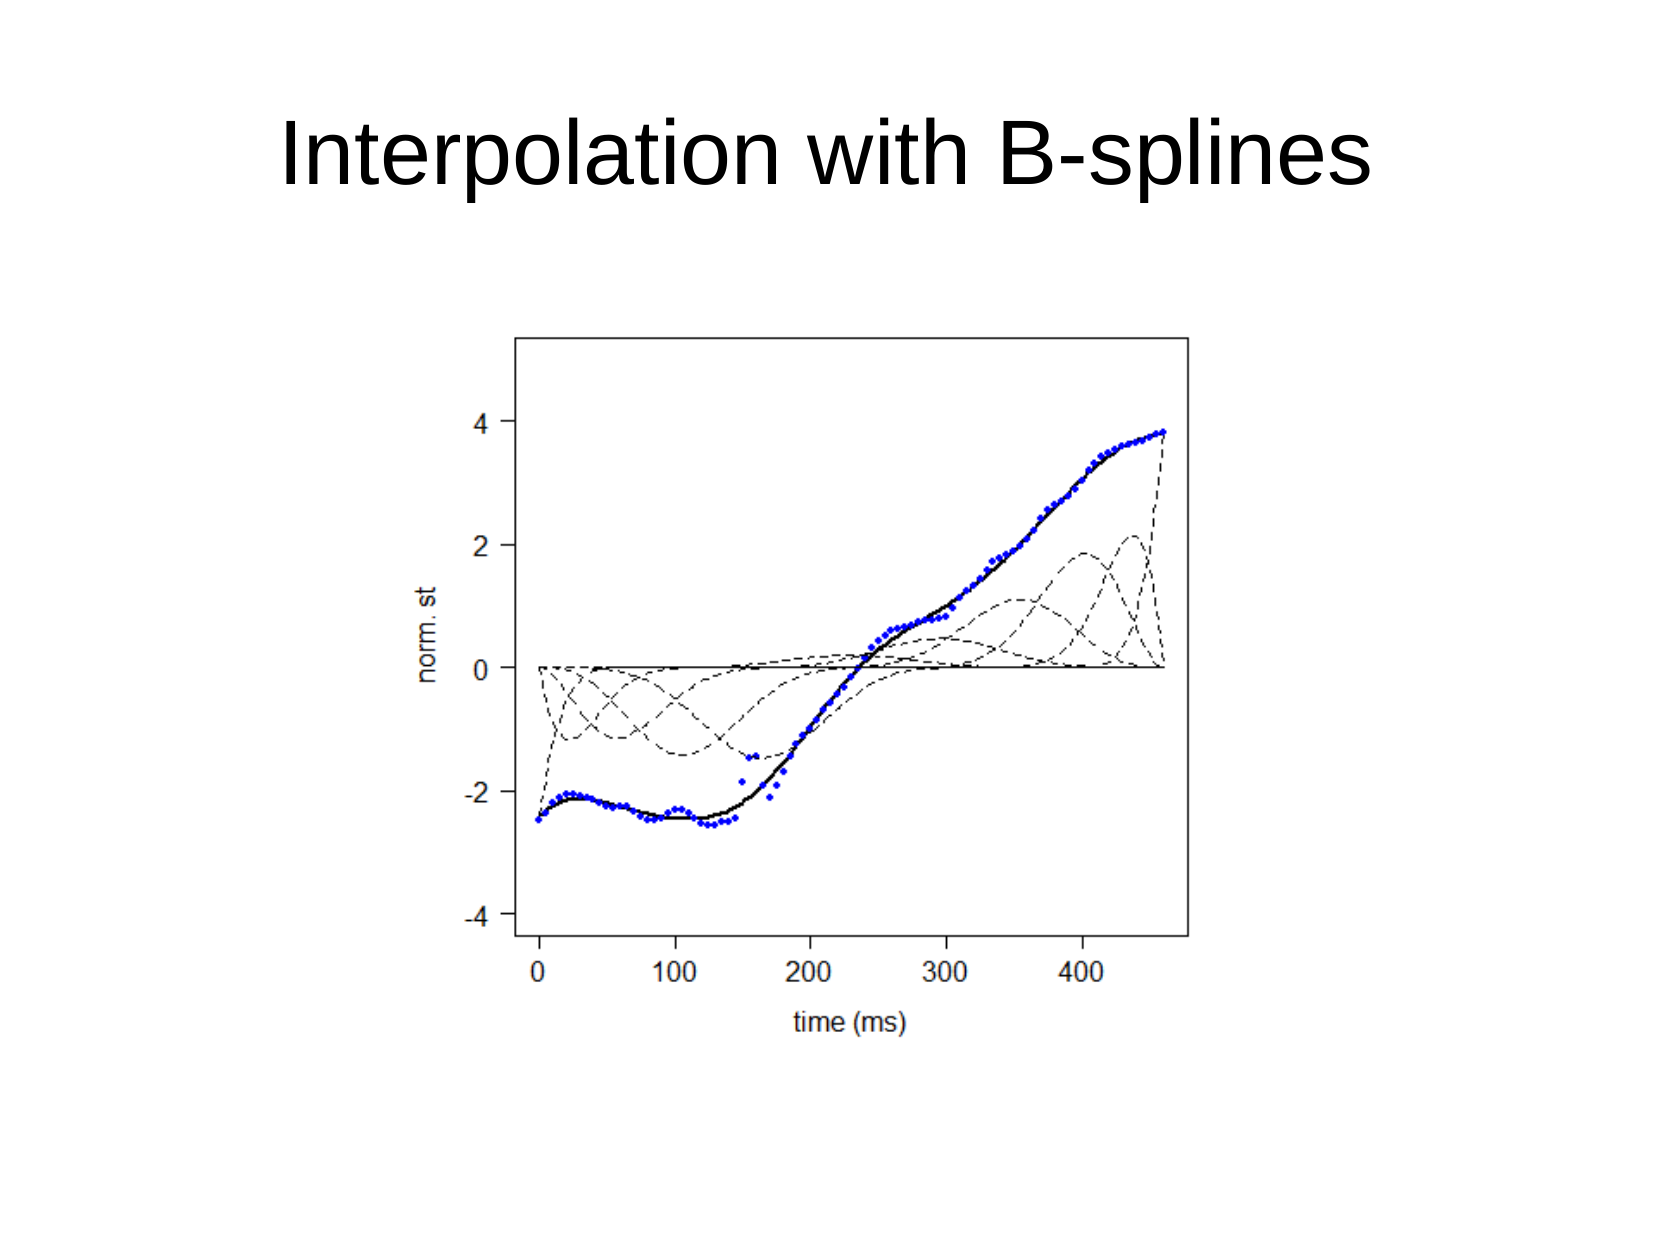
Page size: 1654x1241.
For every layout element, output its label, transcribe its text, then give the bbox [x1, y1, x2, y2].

picture [413, 236, 1241, 1063]
title Interpolation with B-splines [82, 49, 1571, 257]
